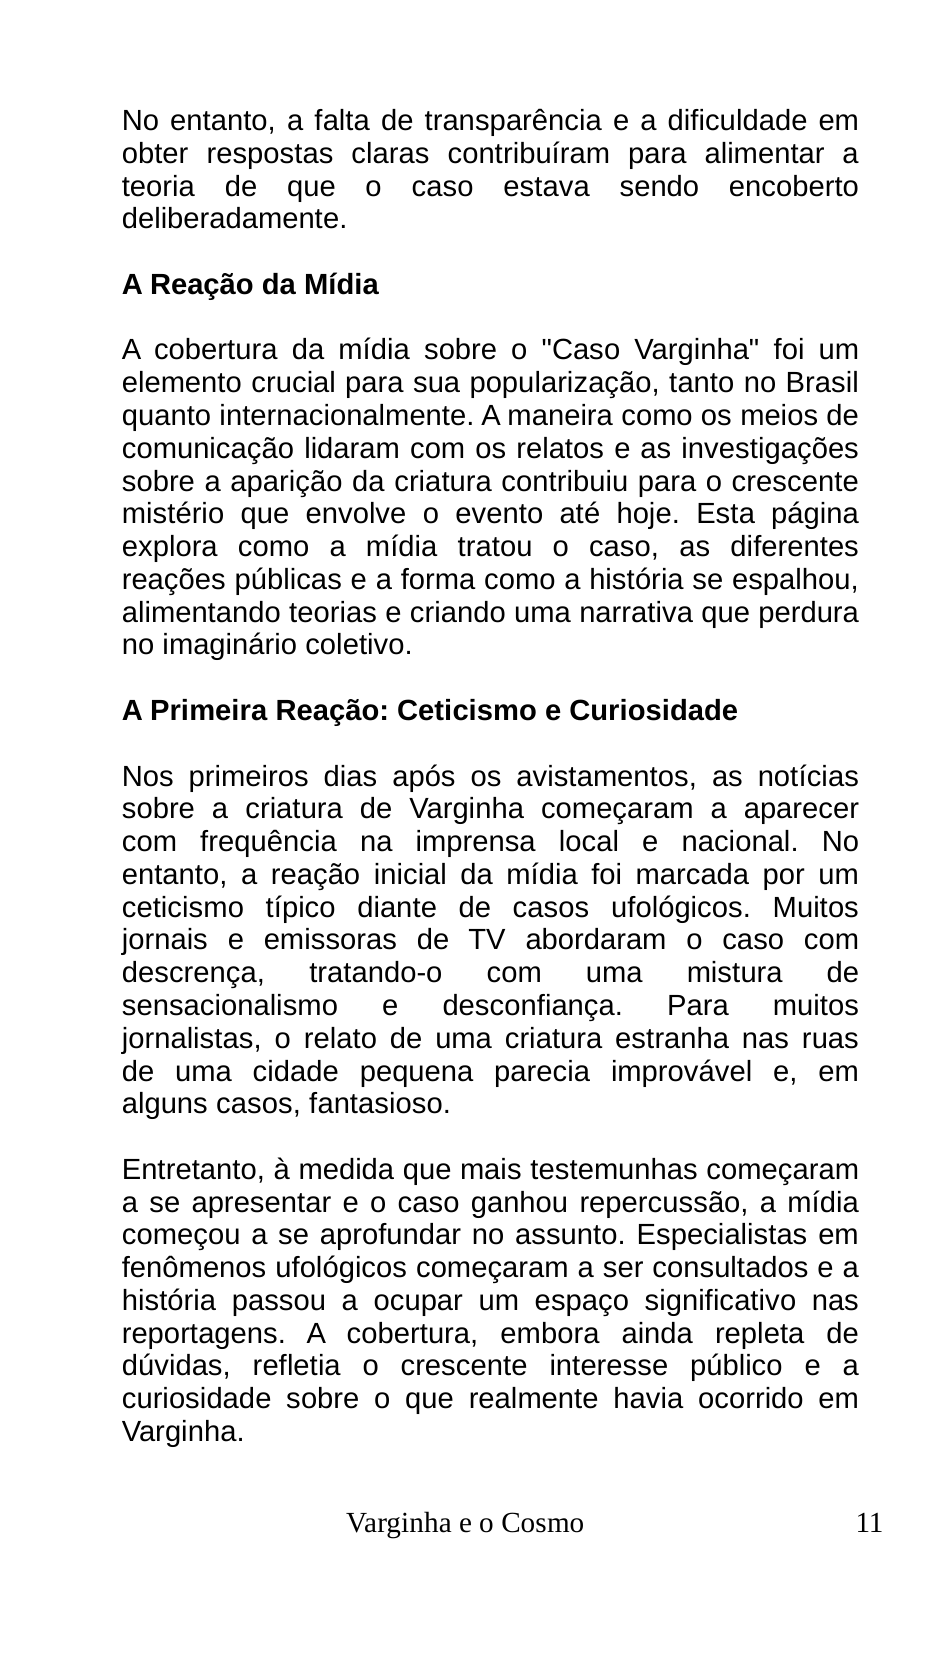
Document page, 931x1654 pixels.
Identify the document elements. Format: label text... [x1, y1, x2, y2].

text_box No entanto, a falta de transparência e a dificuldade em obter respostas claras contribuíram para alimentar a teoria de que o caso estava sendo encoberto deliberadamente. A Reação da Mídia A cobertura da mídia sobre o "Caso Varginha" foi um elemento crucial para sua popularização, tanto no Brasil quanto internacionalmente. A maneira como os meios de comunicação lidaram com os relatos e as investigações sobre a aparição da criatura contribuiu para o crescente mistério que envolve o evento até hoje. Esta página explora como a mídia tratou o caso, as diferentes reações públicas e a forma como a história se espalhou, alimentando teorias e criando uma narrativa que perdura no imaginário coletivo. A Primeira Reação: Ceticismo e Curiosidade Nos primeiros dias após os avistamentos, as notícias sobre a criatura de Varginha começaram a aparecer com frequência na imprensa local e nacional. No entanto, a reação inicial da mídia foi marcada por um ceticismo típico diante de casos ufológicos. Muitos jornais e emissoras de TV abordaram o caso com descrença, tratando-o com uma mistura de sensacionalismo e desconfiança. Para muitos jornalistas, o relato de uma criatura estranha nas ruas de uma cidade pequena parecia improvável e, em alguns casos, fantasioso. Entretanto, à medida que mais testemunhas começaram a se apresentar e o caso ganhou repercussão, a mídia começou a se aprofundar no assunto. Especialistas em fenômenos ufológicos começaram a ser consultados e a história passou a ocupar um espaço significativo nas reportagens. A cobertura, embora ainda repleta de dúvidas, refletia o crescente interesse público e a curiosidade sobre o que realmente havia ocorrido em Varginha. [107, 96, 875, 1520]
